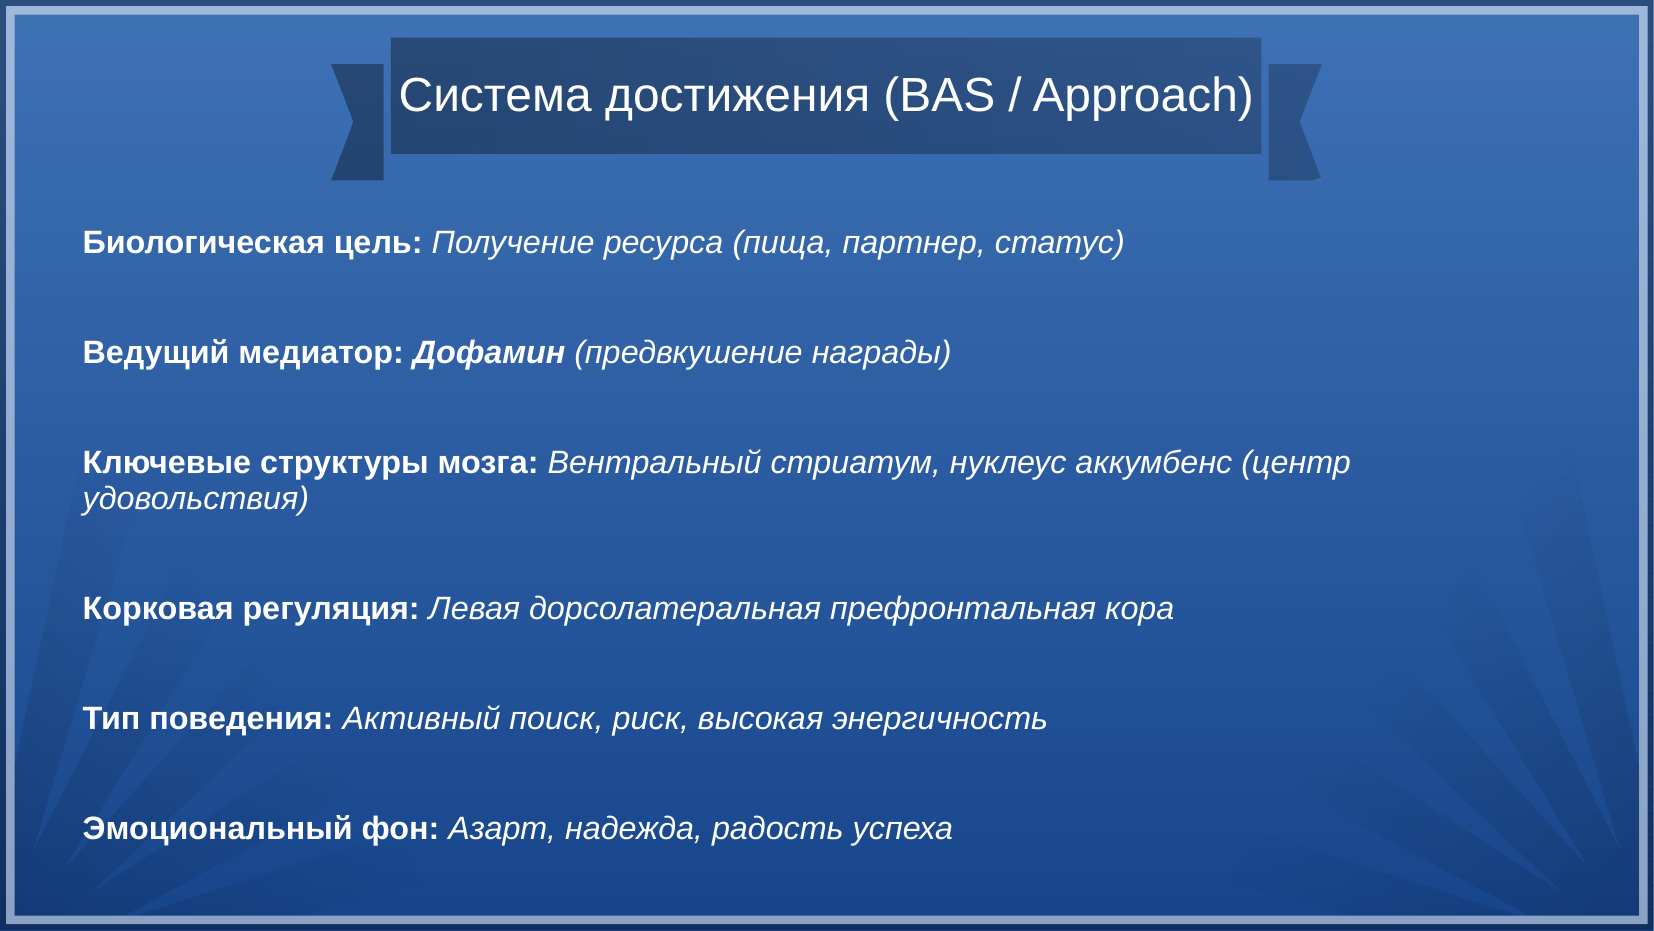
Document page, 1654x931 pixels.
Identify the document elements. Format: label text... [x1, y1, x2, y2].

title Система достижения (BAS / Approach) [389, 35, 1264, 154]
list Биологическая цель: Получение ресурса (пища, партнер, статус) Ведущий медиатор: Дофамин (предвкушение награды) Ключевые структуры мозга: Вентральный стриатум, нуклеус аккумбенс (центр удовольствия) Корковая регуляция: Левая дорсолатеральная префронтальная кора Тип поведения: Активный поиск, риск, высокая энергичность Эмоциональный фон: Азарт, надежда, радость успеха [82, 224, 1571, 848]
